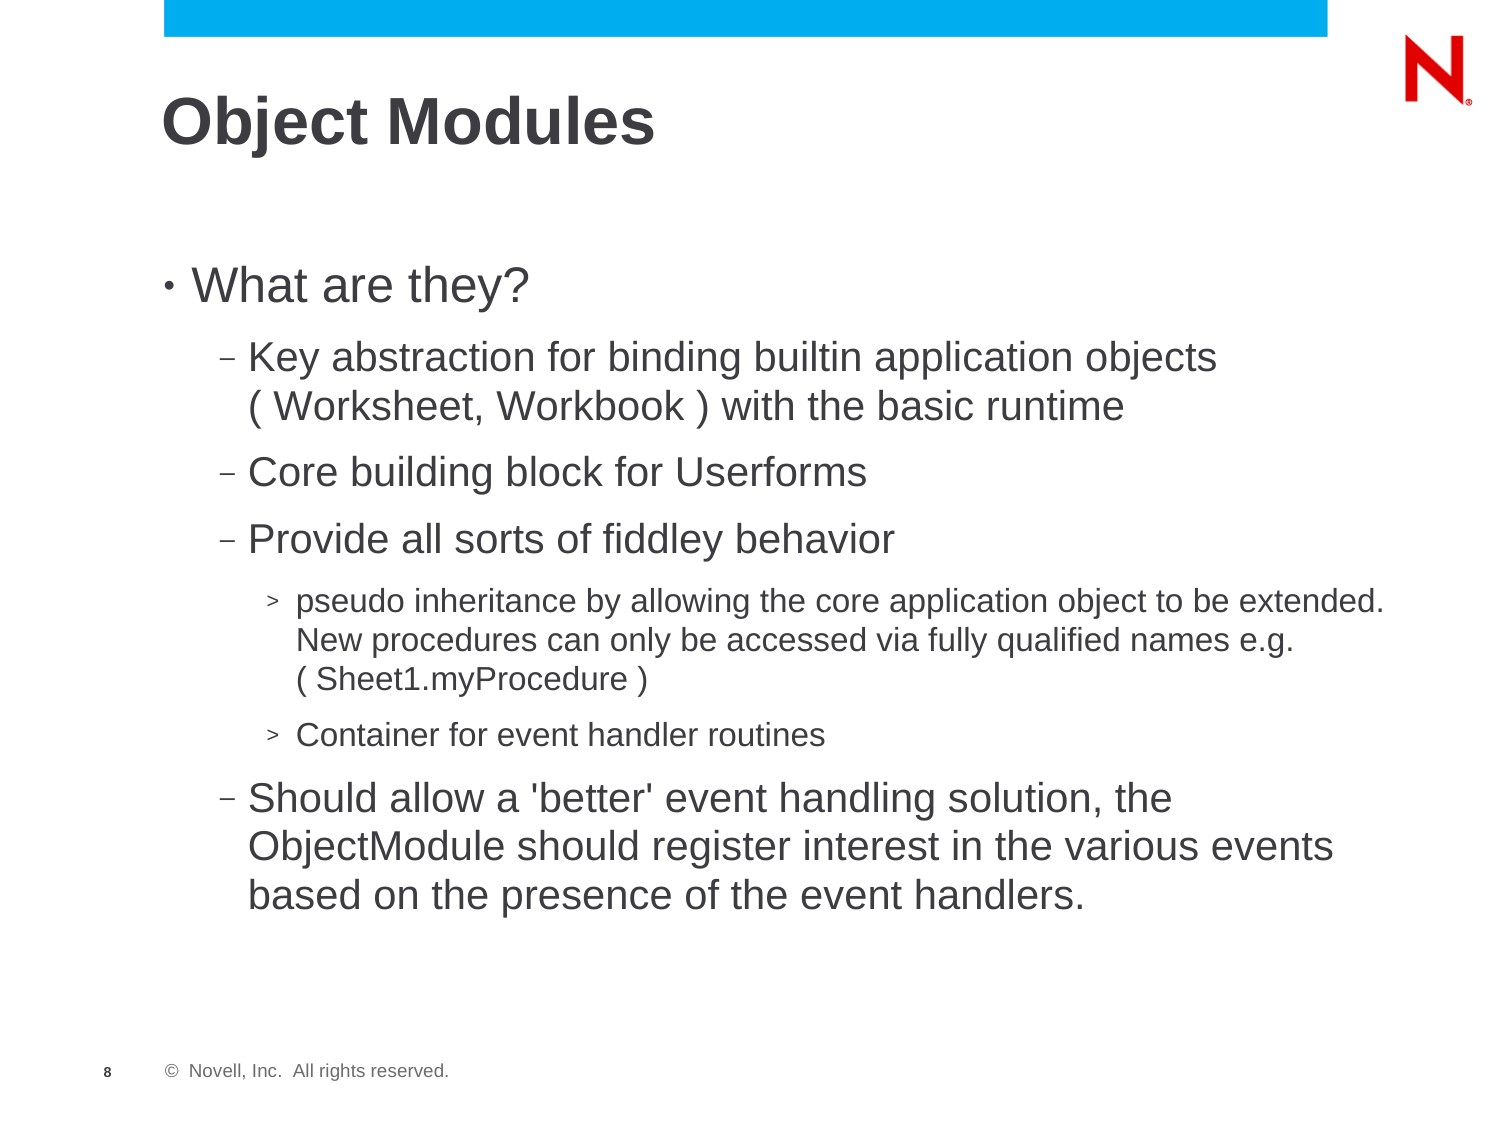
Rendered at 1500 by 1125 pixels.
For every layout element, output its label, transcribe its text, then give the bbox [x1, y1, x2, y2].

title Object Modules [161, 41, 1383, 205]
picture [1403, 32, 1473, 107]
list What are they? Key abstraction for binding builtin application objects ( Worksheet, Workbook ) with the basic runtime Core building block for Userforms Provide all sorts of fiddley behavior pseudo inheritance by allowing the core application object to be extended. New procedures can only be accessed via fully qualified names e.g. ( Sheet1.myProcedure ) Container for event handler routines Should allow a 'better' event handling solution, the ObjectModule should register interest in the various events based on the presence of the event handlers. [163, 254, 1404, 986]
